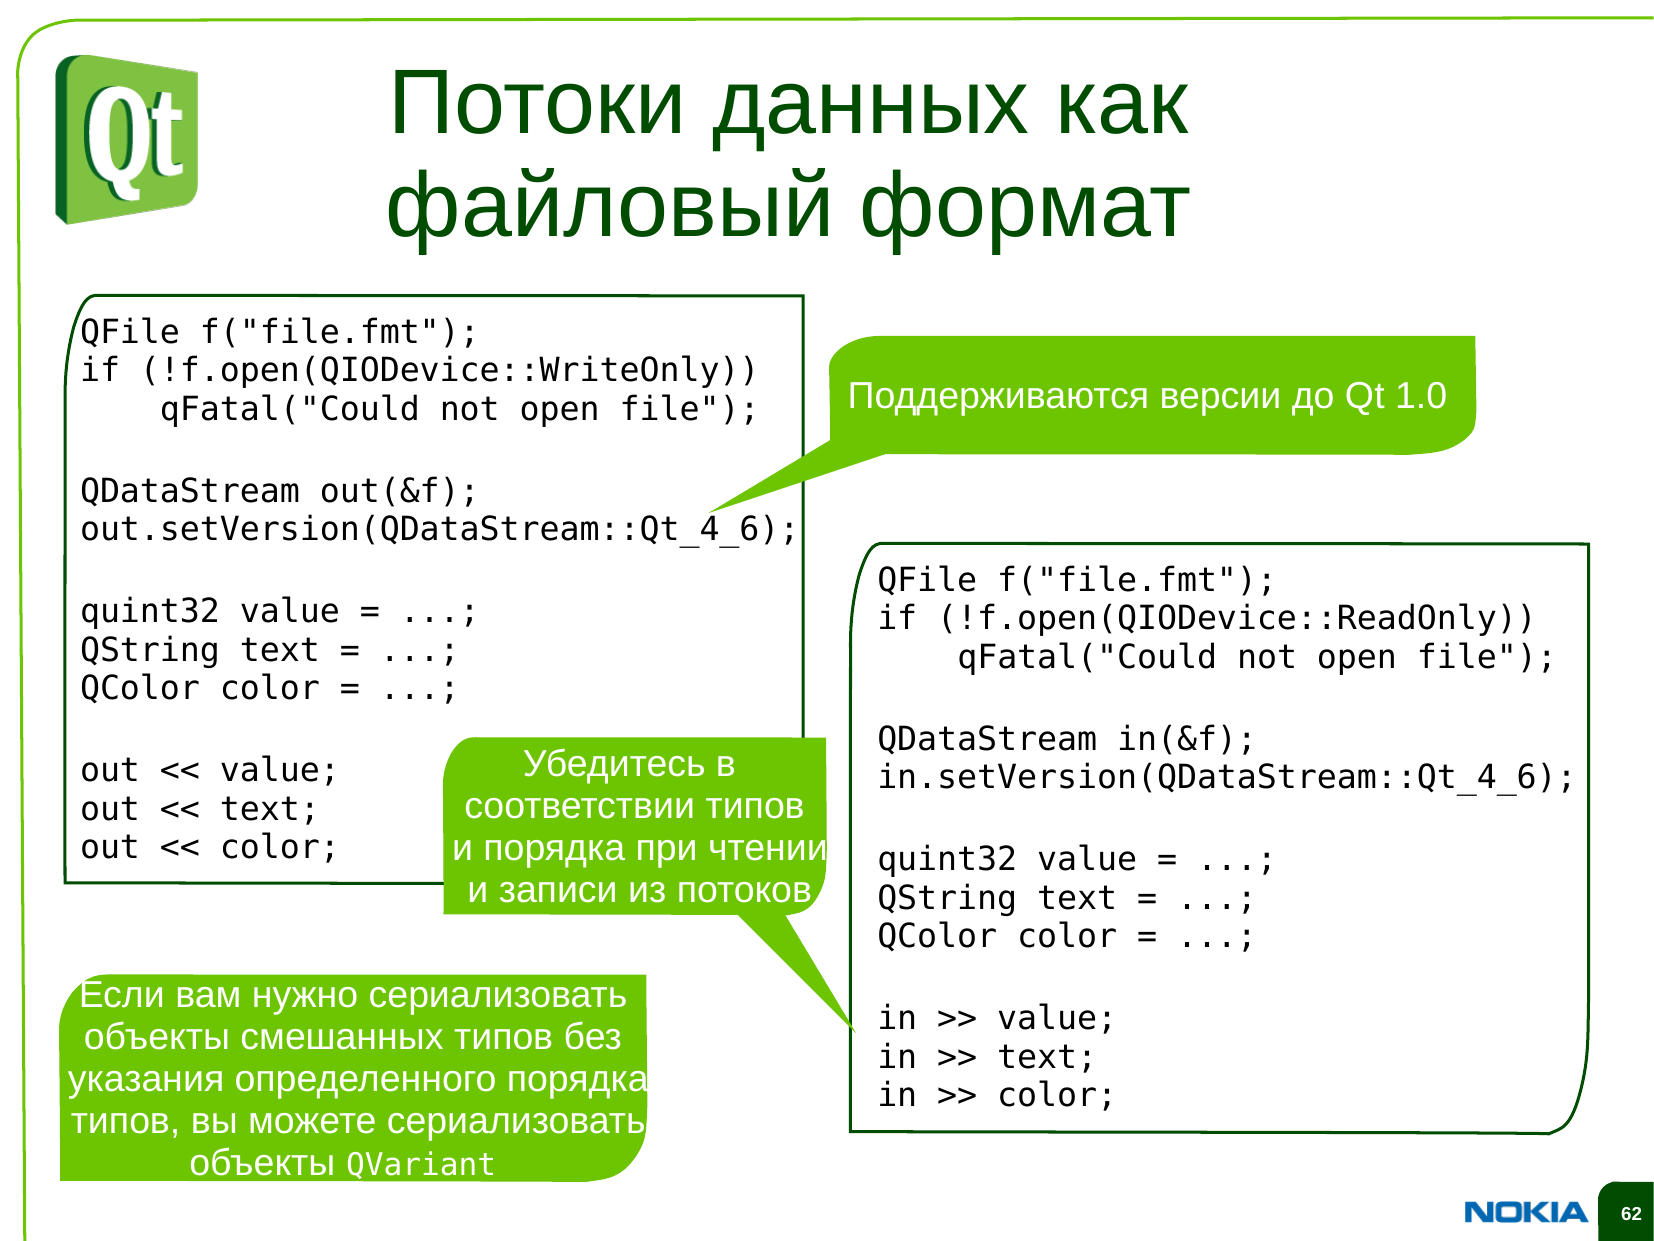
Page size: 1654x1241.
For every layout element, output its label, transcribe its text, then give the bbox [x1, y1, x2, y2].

picture [1465, 1201, 1589, 1223]
title Потоки данных как файловый формат [251, 49, 1327, 257]
text_box [708, 424, 886, 513]
text_box Если вам нужно сериализовать объекты смешанных типов без указания определенного порядка типов, вы можете сериализовать объекты QVariant [59, 974, 648, 1183]
text_box QFile f("file.fmt"); if (!f.open(QIODevice::ReadOnly)) qFatal("Could not open file"); QDataStream in(&f); in.setVersion(QDataStream::Qt_4_6); quint32 value = ...; QString text = ...; QColor color = ...; in >> value; in >> text; in >> color; [862, 553, 1587, 1123]
picture [55, 55, 198, 225]
text_box Убедитесь в соответствии типов и порядка при чтении и записи из потоков [442, 737, 827, 916]
text_box QFile f("file.fmt"); if (!f.open(QIODevice::ReadOnly)) qFatal("Could not open file"); QDataStream in(&f); in.setVersion(QDataStream::Qt_4_6); quint32 value = ...; QString text = ...; QColor color = ...; in >> value; in >> text; in >> color; [1570, 553, 1593, 1123]
text_box QFile f("file.fmt"); if (!f.open(QIODevice::WriteOnly)) qFatal("Could not open file"); QDataStream out(&f); out.setVersion(QDataStream::Qt_4_6); quint32 value = ...; QString text = ...; QColor color = ...; out << value; out << text; out << color; [67, 305, 801, 875]
text_box [738, 915, 857, 1034]
text_box Поддерживаются версии до Qt 1.0 [829, 335, 1477, 455]
